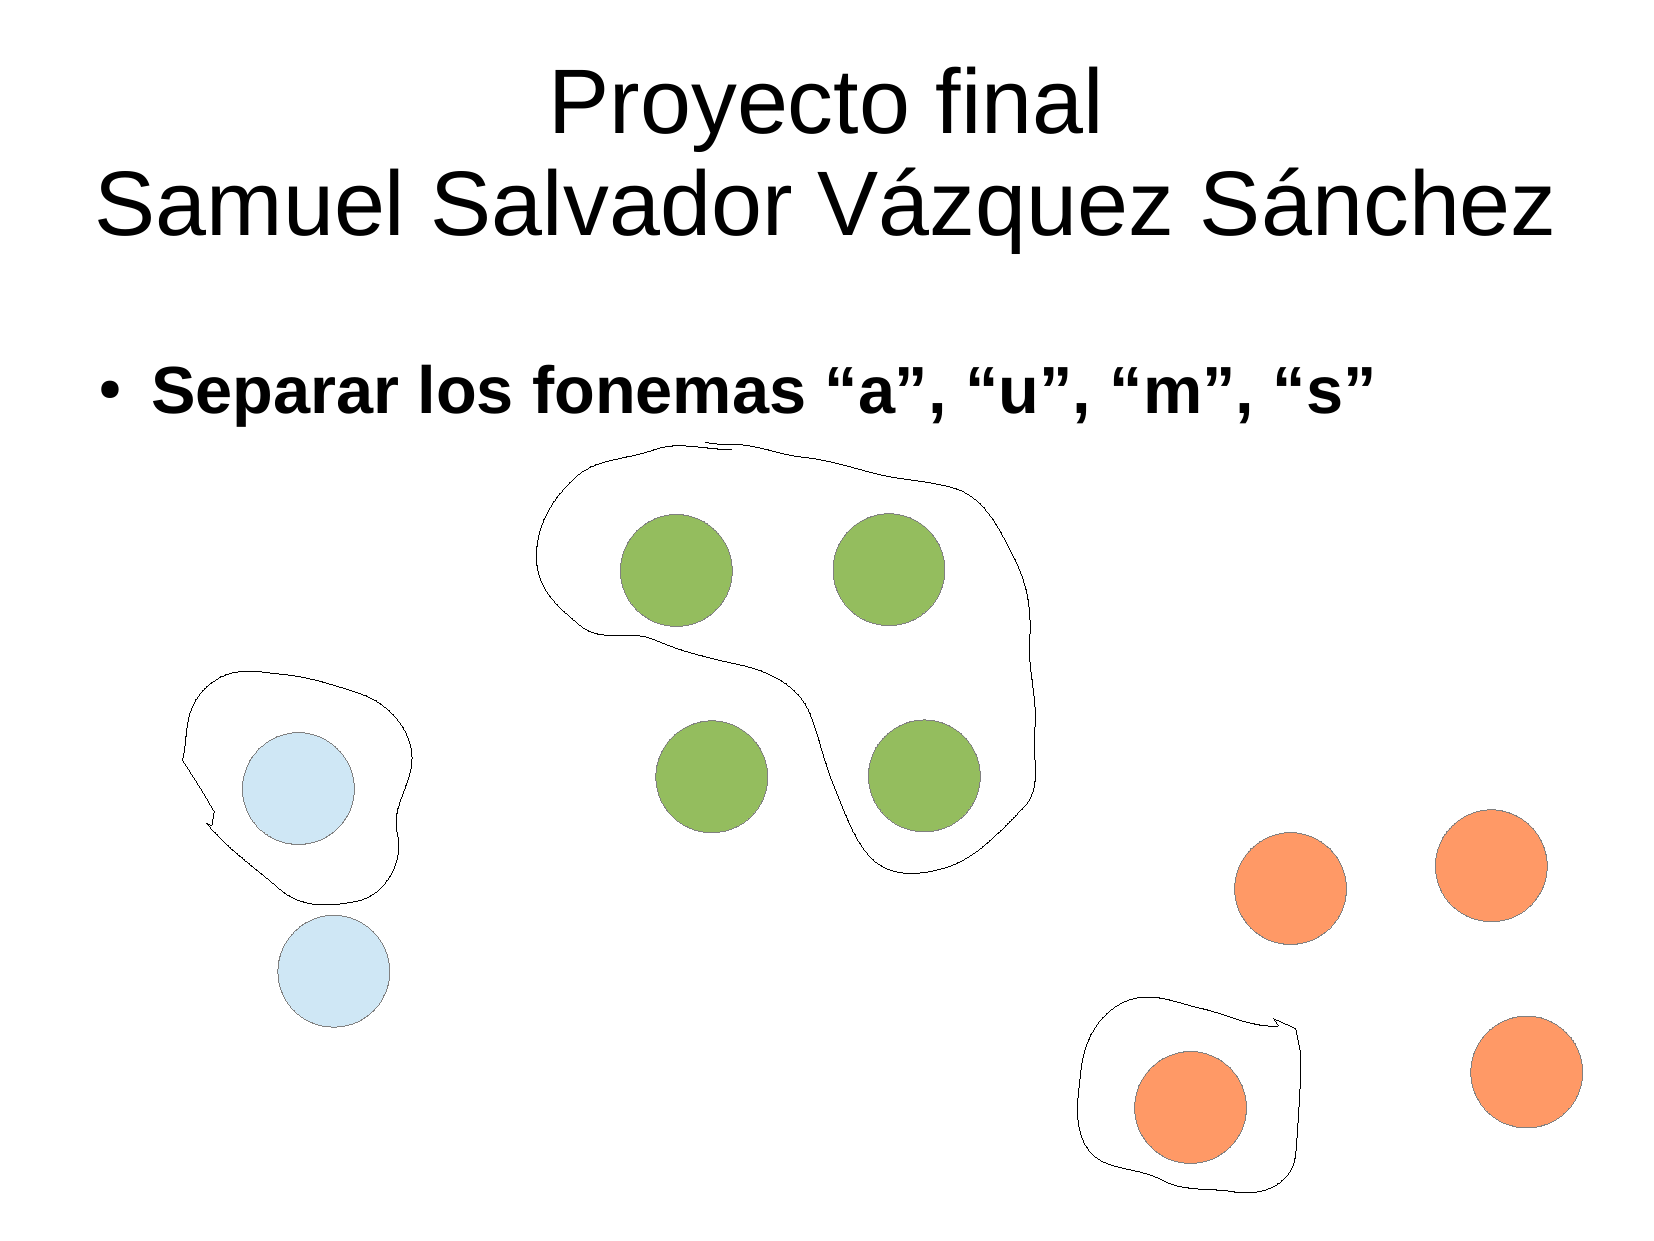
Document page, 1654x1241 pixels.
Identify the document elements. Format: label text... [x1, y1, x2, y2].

text_box [277, 915, 390, 1028]
title Proyecto final Samuel Salvador Vázquez Sánchez [82, 49, 1571, 257]
text_box [833, 513, 945, 626]
text_box [655, 720, 768, 833]
text_box [620, 514, 733, 627]
text_box [868, 719, 981, 832]
text_box [1234, 832, 1347, 945]
text_box [1134, 1051, 1247, 1164]
list Separar los fonemas “a”, “u”, “m”, “s” [80, 249, 1536, 969]
text_box [1470, 1016, 1583, 1128]
text_box [1435, 809, 1548, 922]
text_box [242, 732, 355, 845]
